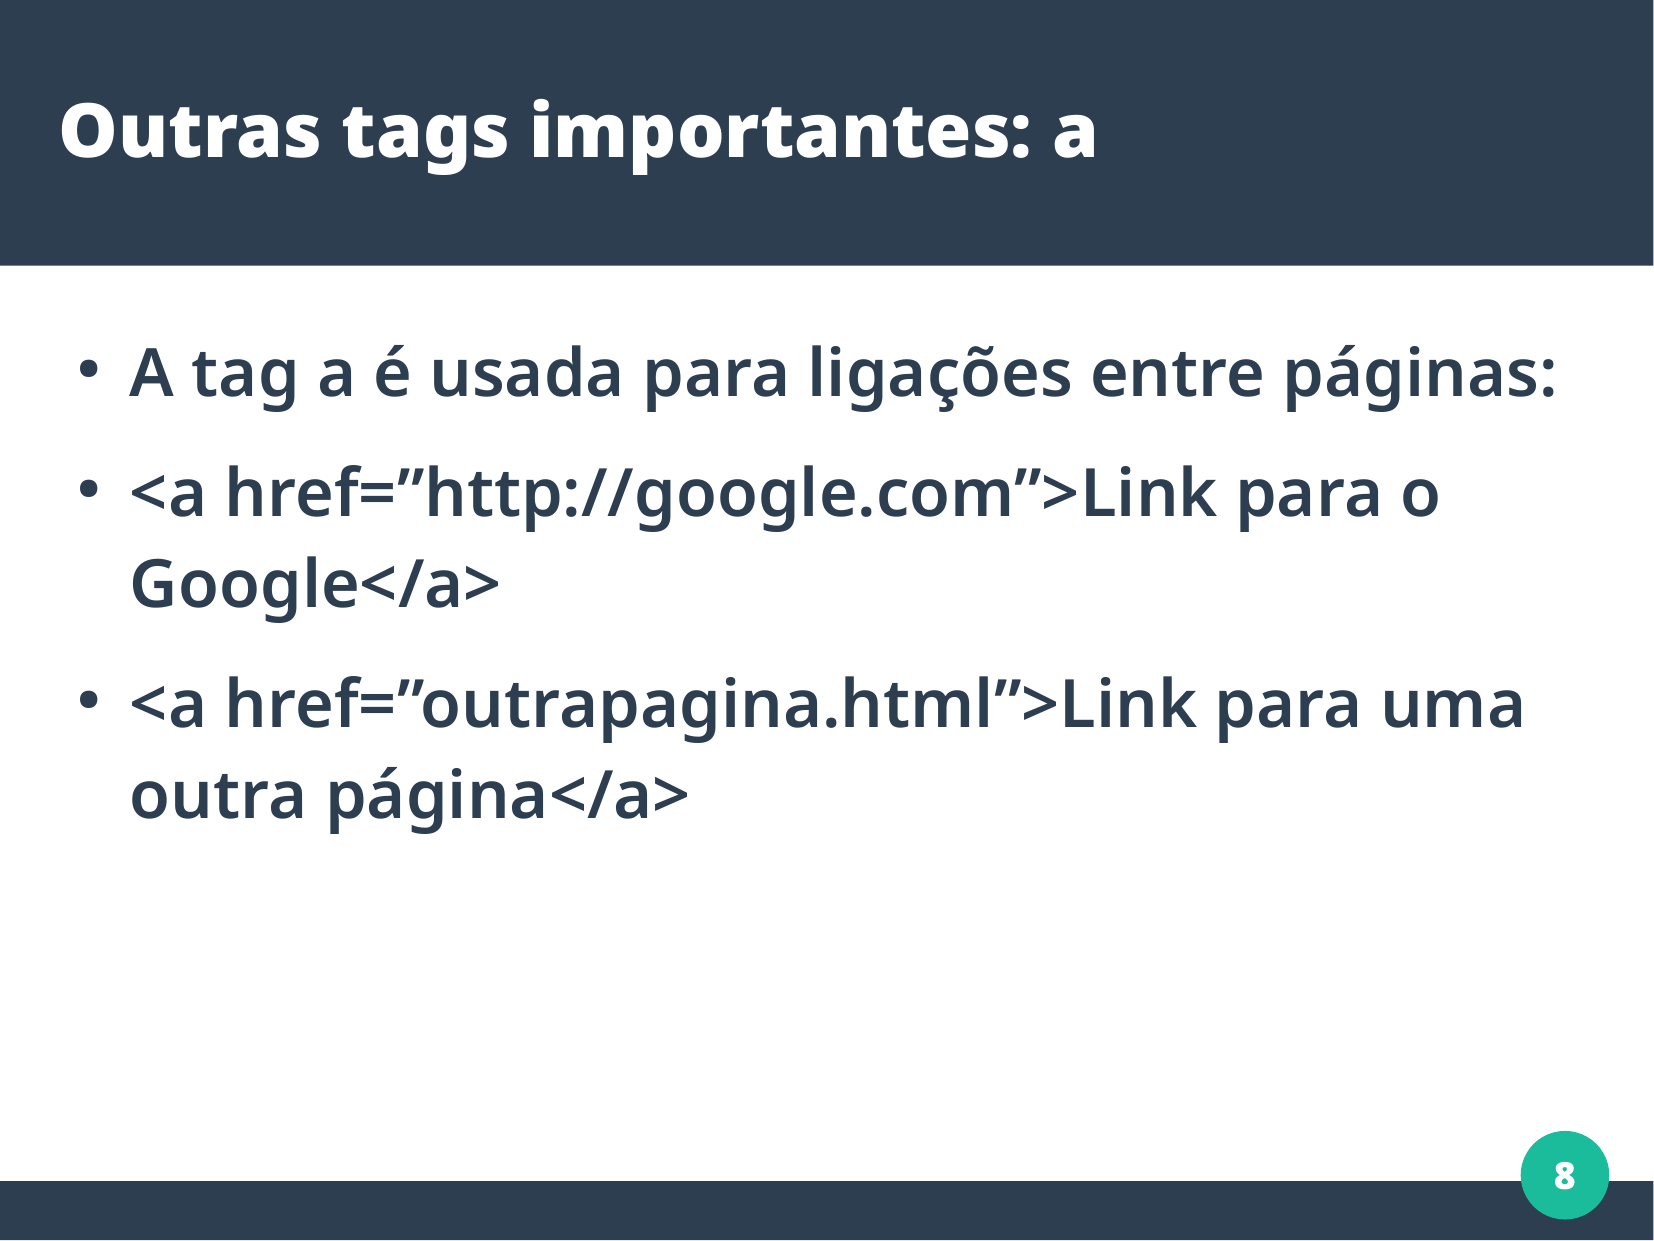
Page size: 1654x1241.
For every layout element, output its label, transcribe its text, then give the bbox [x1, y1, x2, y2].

list A tag a é usada para ligações entre páginas: <a href=”http://google.com”>Link para o Google</a> <a href=”outrapagina.html”>Link para uma outra página</a> [59, 324, 1595, 1152]
title Outras tags importantes: a [59, 49, 1595, 207]
